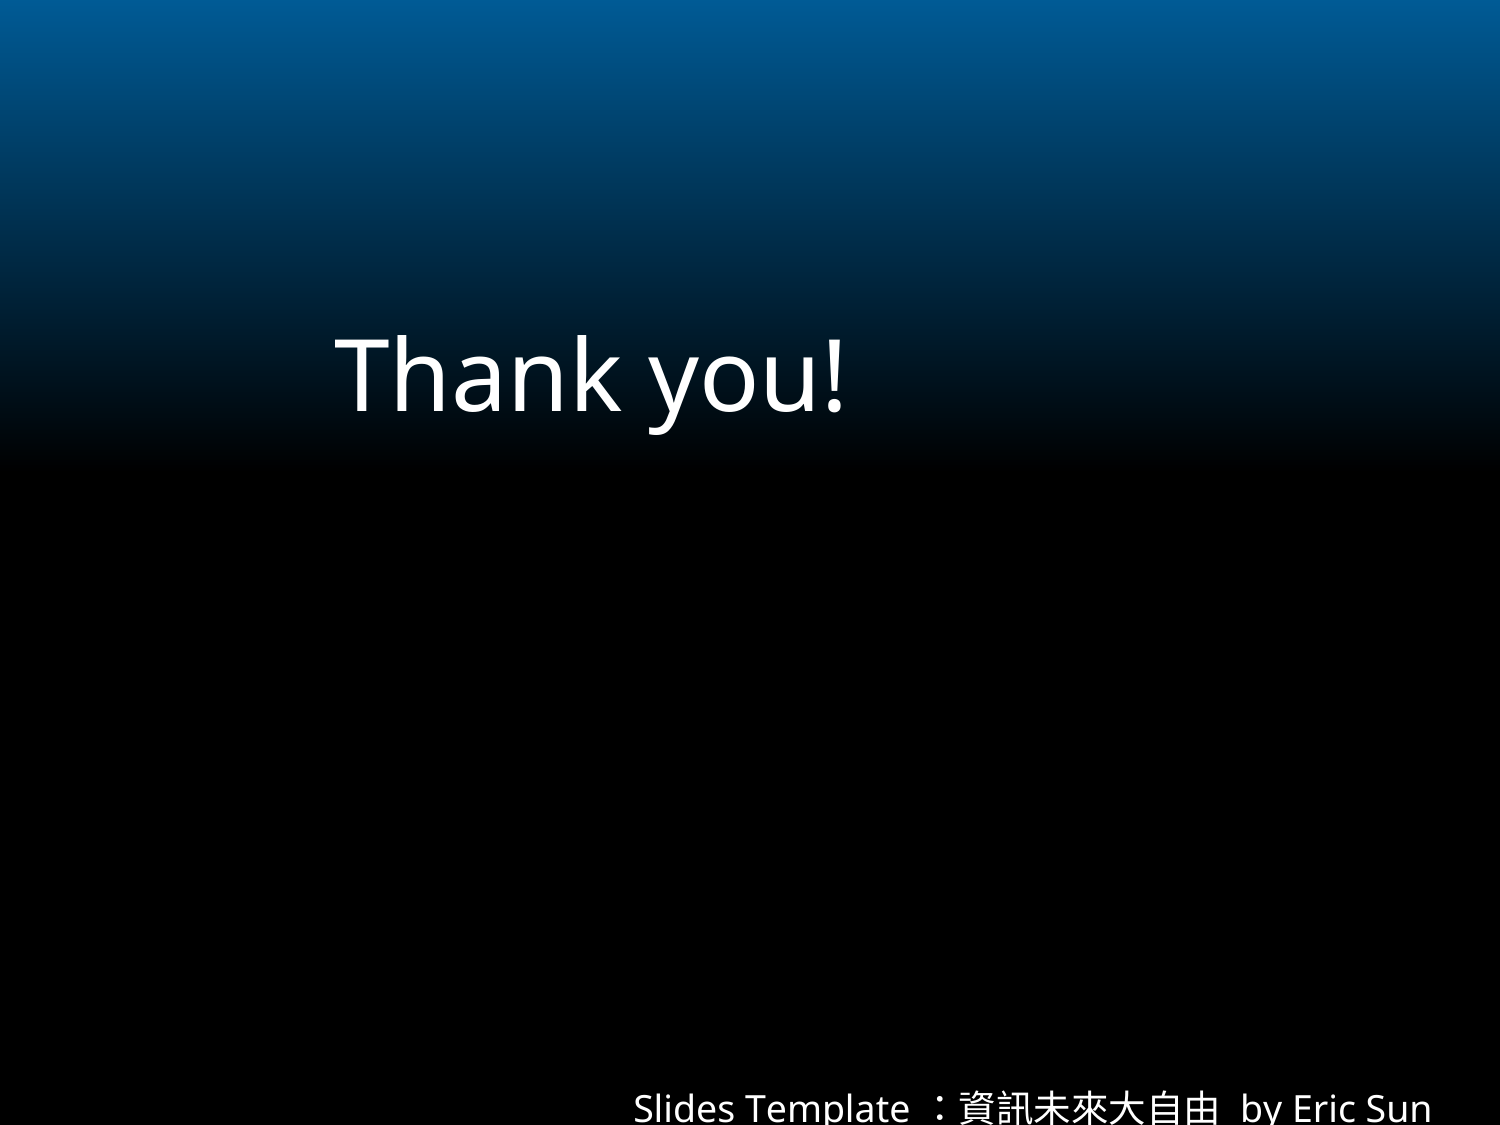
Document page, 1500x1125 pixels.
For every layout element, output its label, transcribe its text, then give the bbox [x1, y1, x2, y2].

text_box Slides Template：資訊未來大自由 by Eric Sun [618, 1071, 1499, 1125]
title Thank you! [319, 278, 941, 467]
